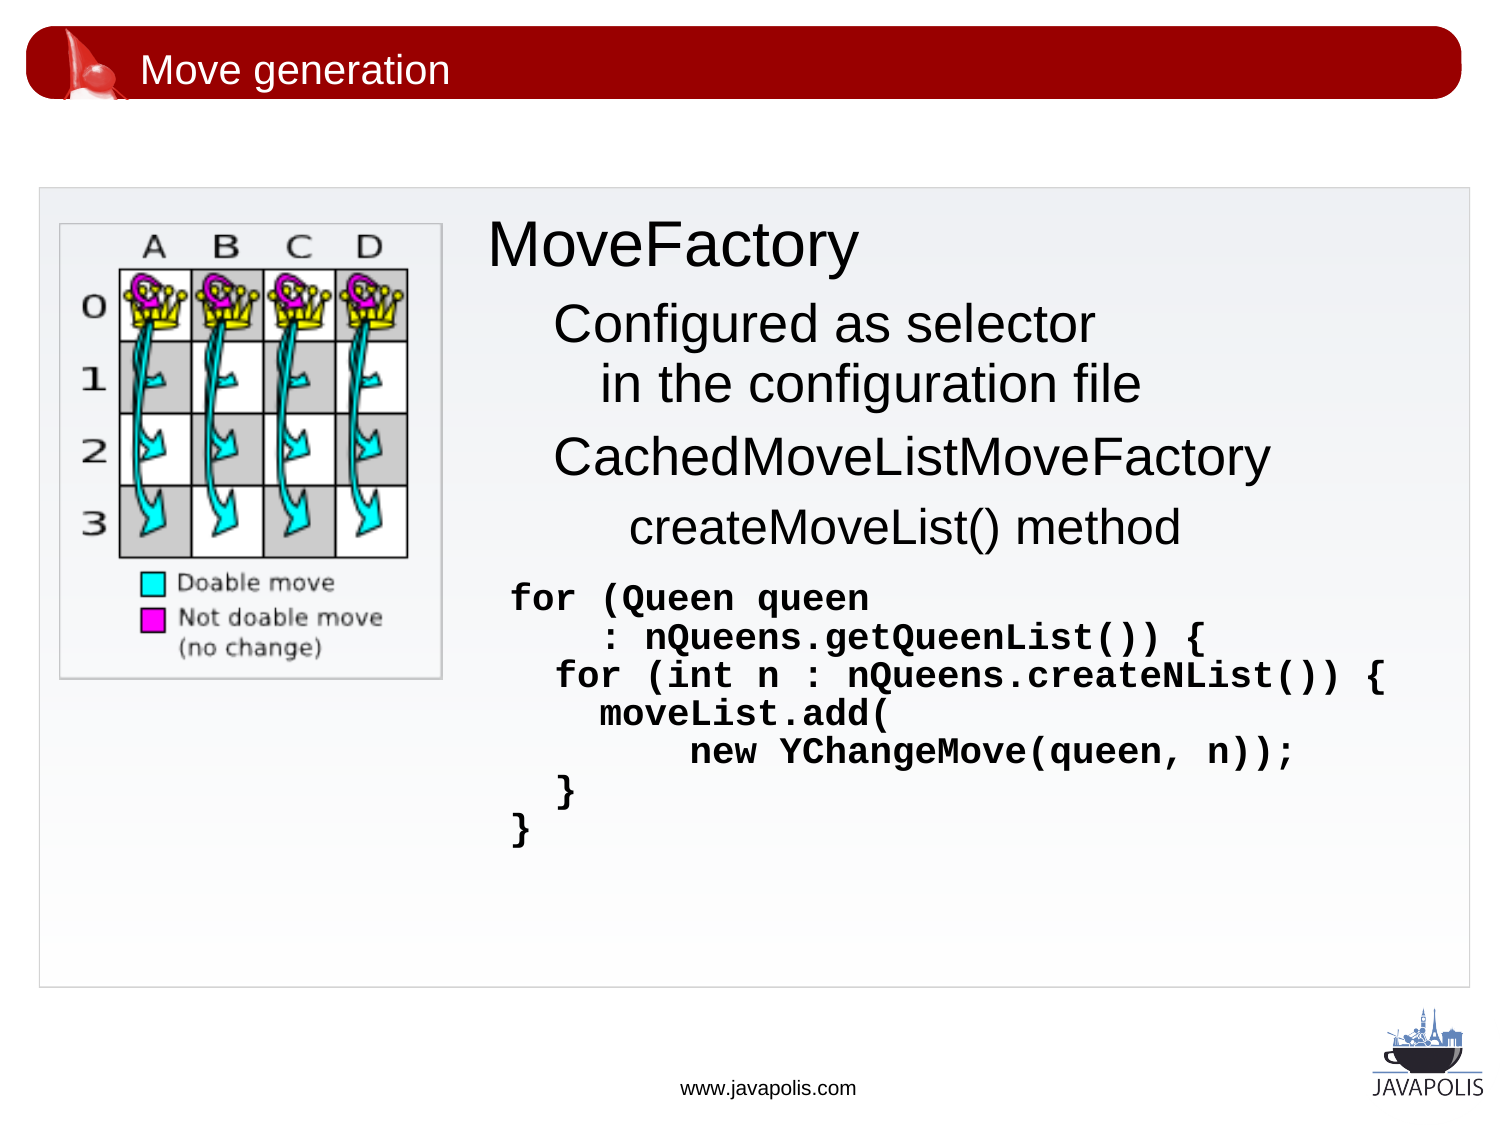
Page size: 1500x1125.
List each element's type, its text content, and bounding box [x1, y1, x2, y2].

title Move generation [125, 0, 1450, 101]
list MoveFactory Configured as selector in the configuration file CachedMoveListMoveFactory createMoveList() method [472, 199, 1426, 564]
text_box for (Queen queen : nQueens.getQueenList()) { for (int n : nQueens.createNList()) { moveList.add( new YChangeMove(queen, n)); } } [501, 531, 1418, 1004]
picture [59, 223, 443, 680]
picture [62, 28, 125, 100]
picture [1366, 1006, 1500, 1125]
